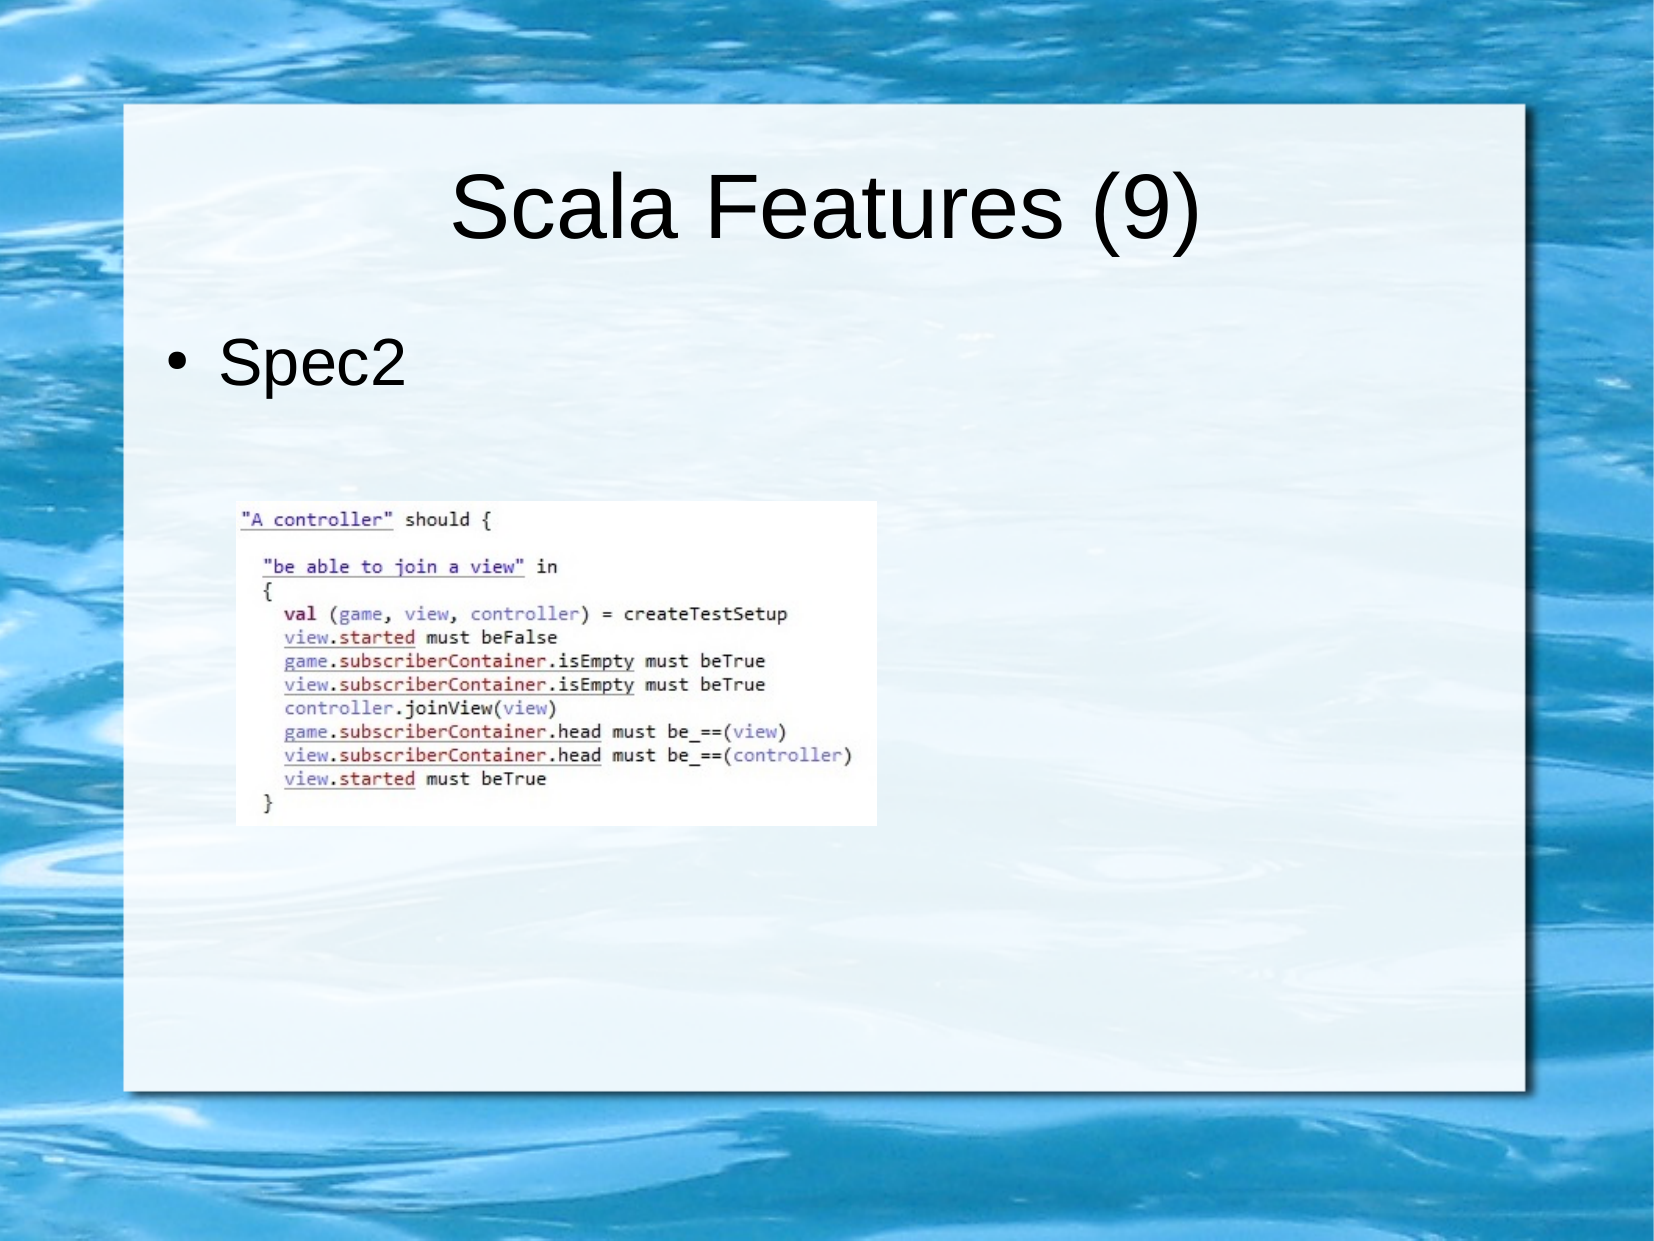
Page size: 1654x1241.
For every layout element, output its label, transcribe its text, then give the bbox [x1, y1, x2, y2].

title Scala Features (9) [147, 118, 1506, 296]
picture [0, 0, 1654, 1241]
list Spec2 [147, 324, 1506, 1063]
